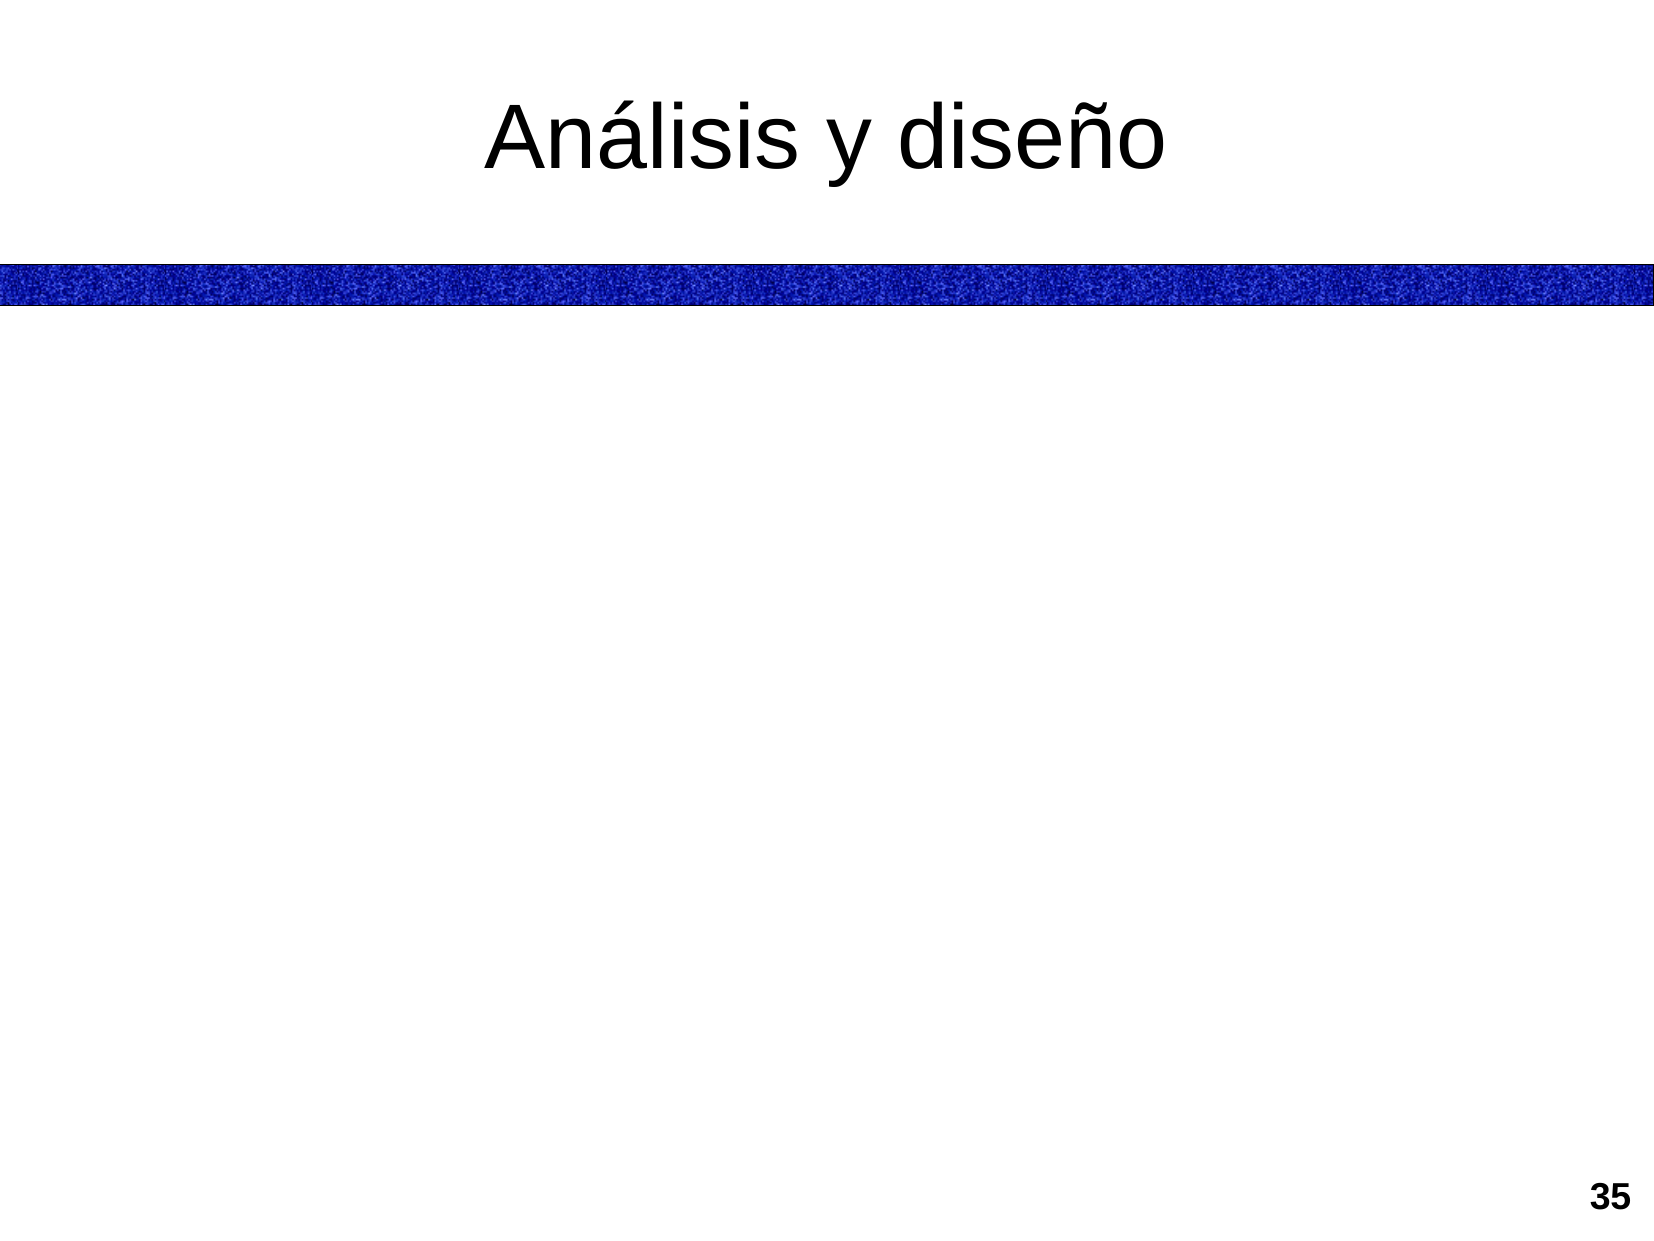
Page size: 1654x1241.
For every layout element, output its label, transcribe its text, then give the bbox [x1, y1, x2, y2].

picture [0, 241, 1654, 1163]
title Análisis y diseño [58, 21, 1595, 241]
text_box <número> [1575, 1168, 1654, 1240]
